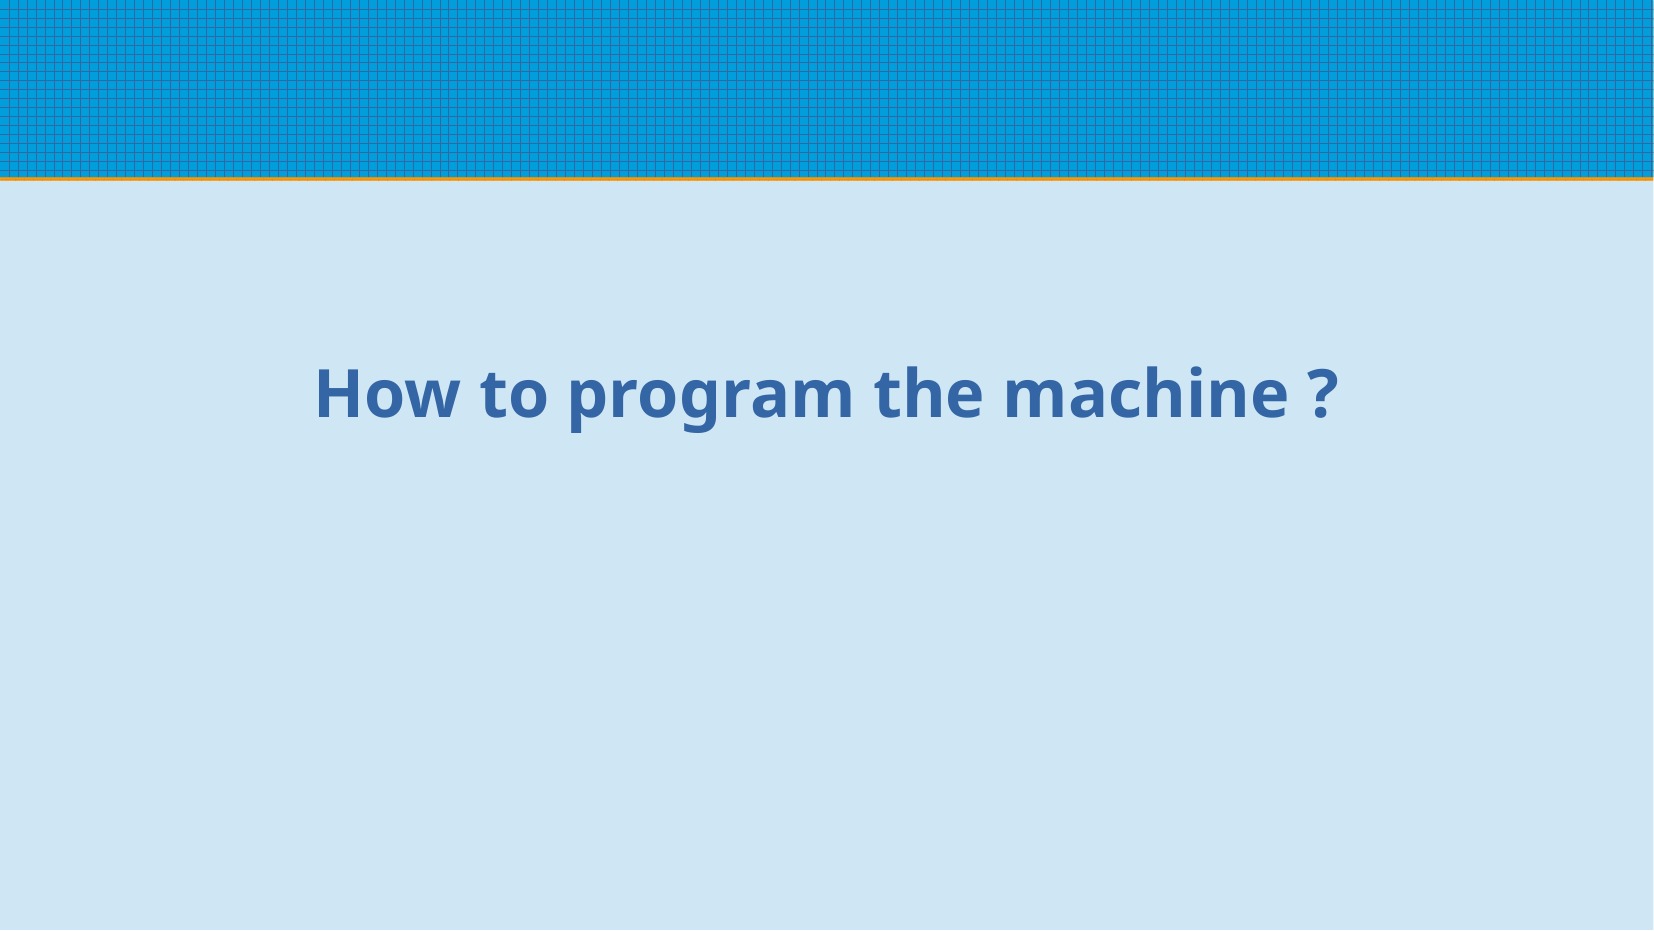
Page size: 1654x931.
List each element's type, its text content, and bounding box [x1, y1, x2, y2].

subtitle How to program the machine ? [88, 14, 1565, 768]
